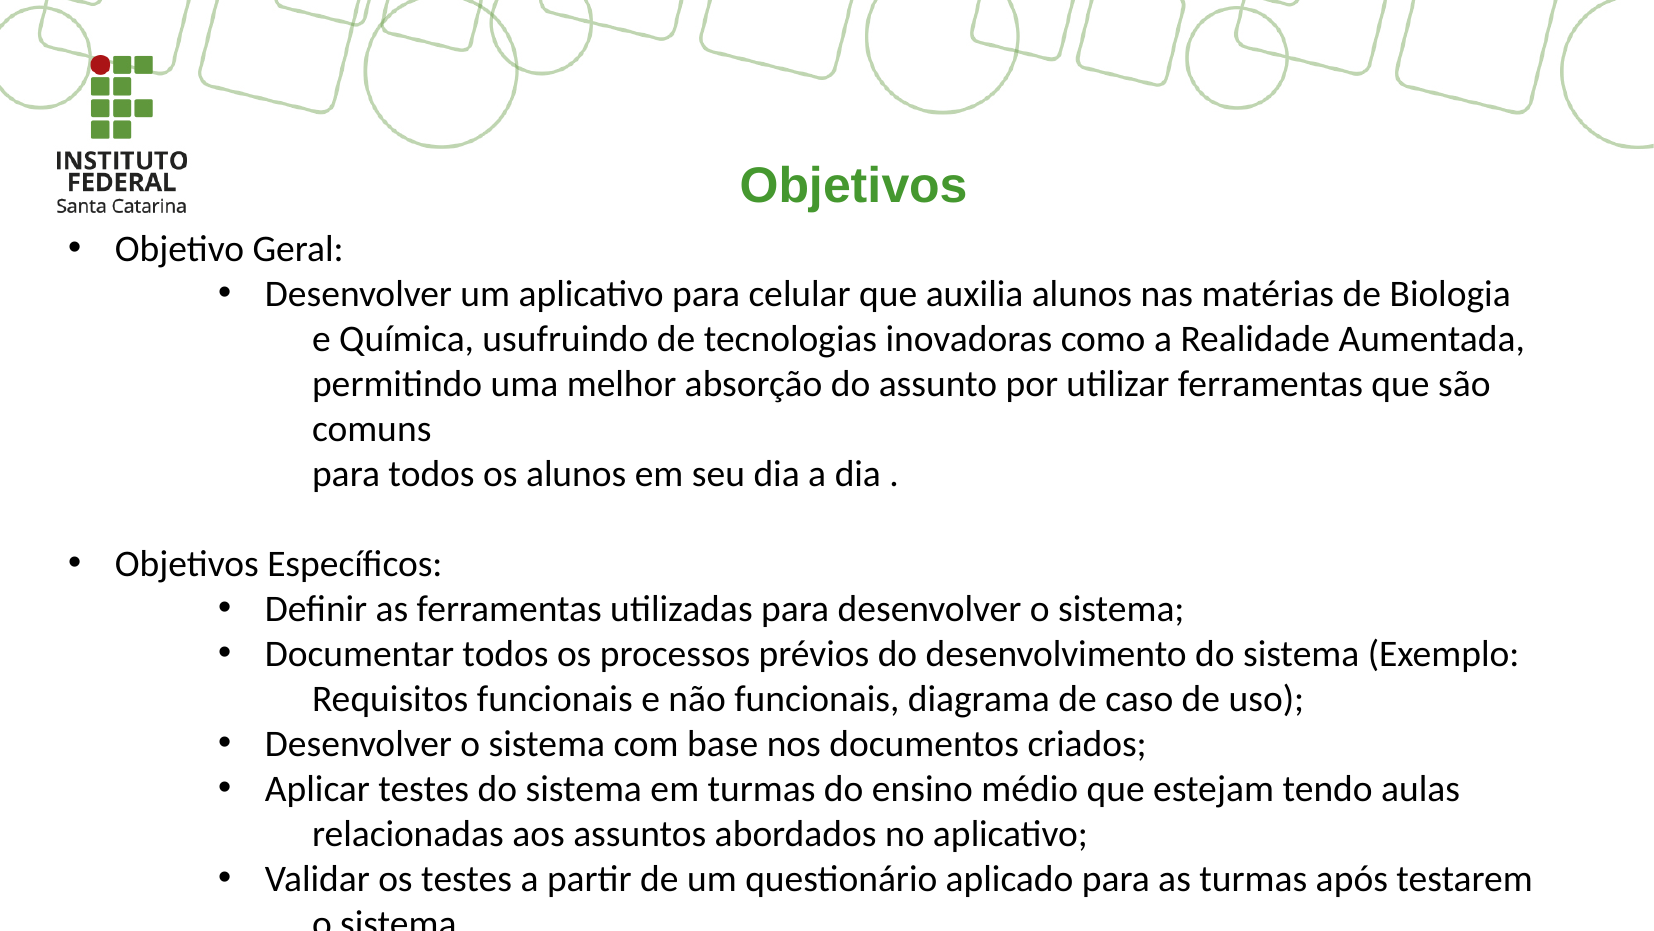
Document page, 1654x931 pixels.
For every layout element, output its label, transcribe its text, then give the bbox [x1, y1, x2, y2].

title Objetivos [198, 152, 1510, 214]
text_box Objetivo Geral: Desenvolver um aplicativo para celular que auxilia alunos nas matérias de Biologia e Química, usufruindo de tecnologias inovadoras como a Realidade Aumentada, permitindo uma melhor absorção do assunto por utilizar ferramentas que são comuns para todos os alunos em seu dia a dia . Objetivos Específicos: Definir as ferramentas utilizadas para desenvolver o sistema; Documentar todos os processos prévios do desenvolvimento do sistema (Exemplo: Requisitos funcionais e não funcionais, diagrama de caso de uso); Desenvolver o sistema com base nos documentos criados; Aplicar testes do sistema em turmas do ensino médio que estejam tendo aulas relacionadas aos assuntos abordados no aplicativo; Validar os testes a partir de um questionário aplicado para as turmas após testarem o sistema. [53, 216, 1601, 931]
